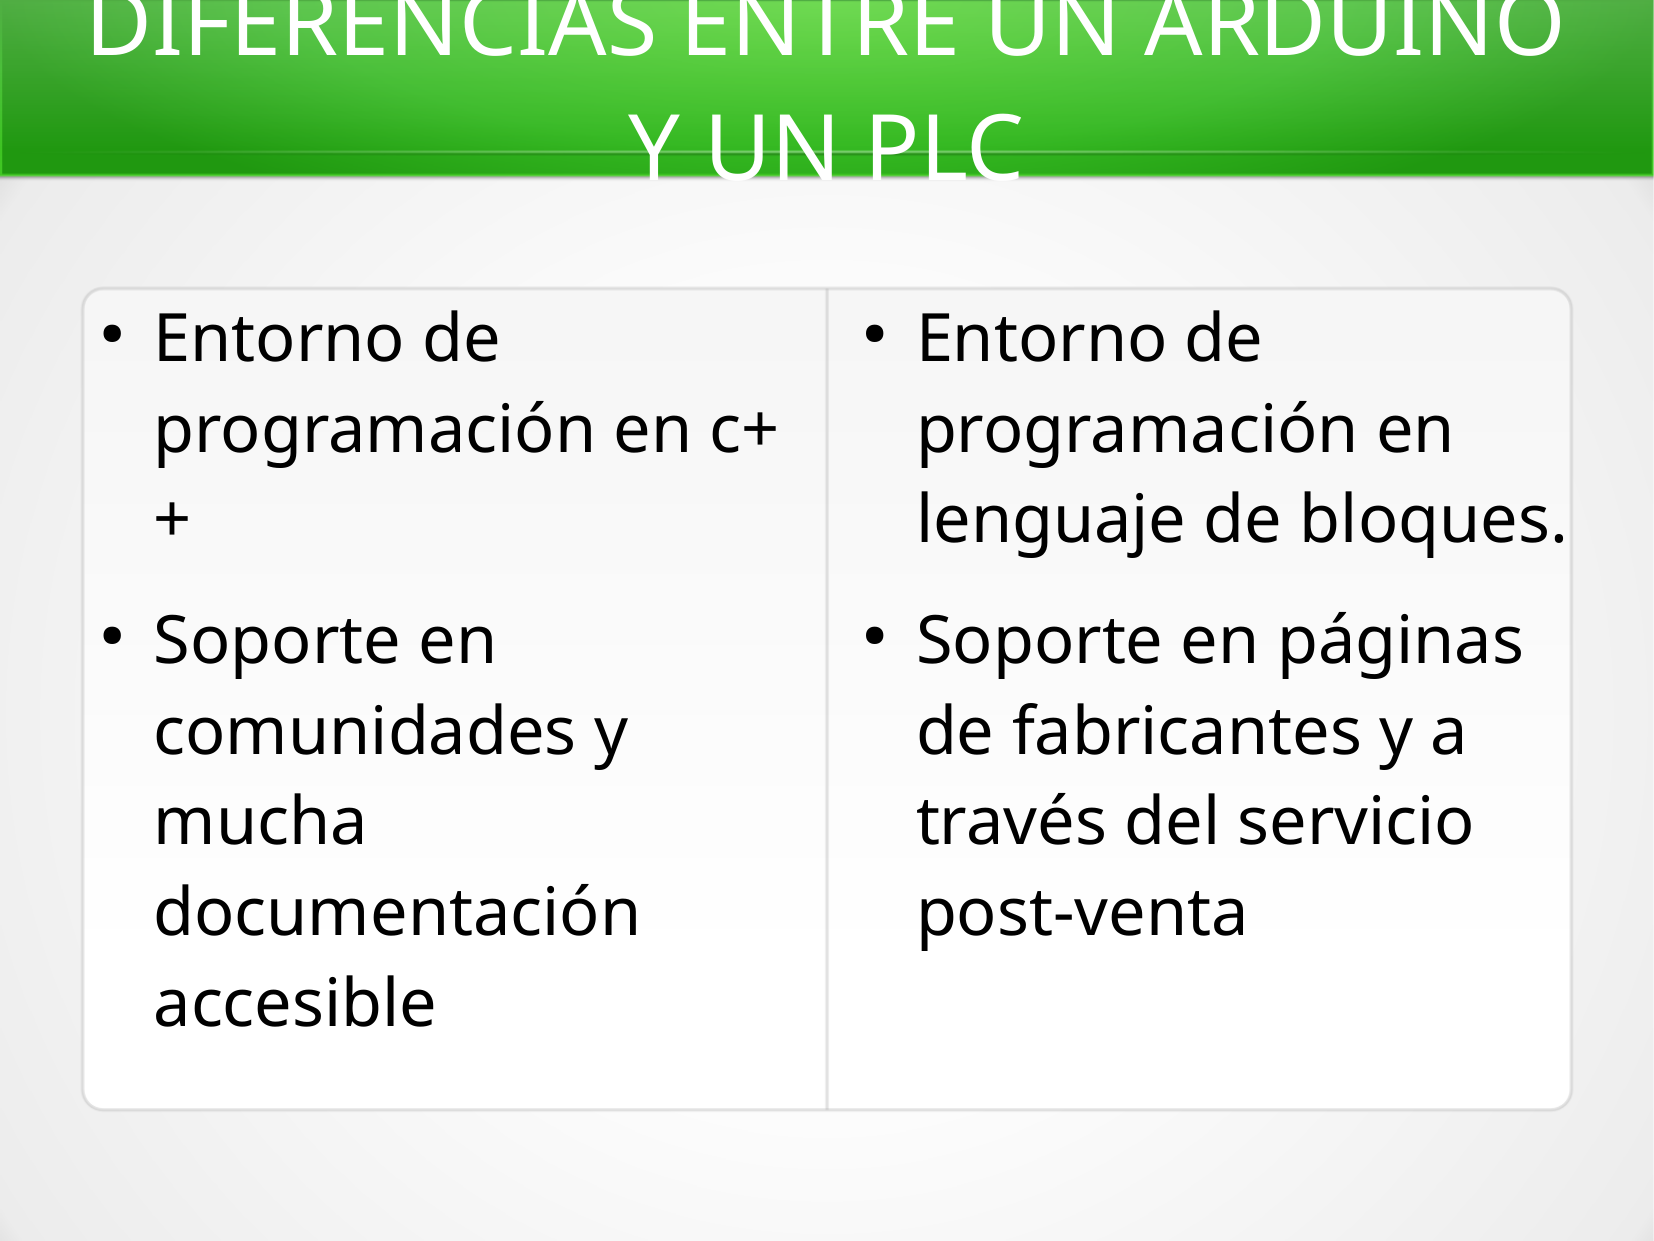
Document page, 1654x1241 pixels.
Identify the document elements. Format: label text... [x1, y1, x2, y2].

list Entorno de programación en c++ Soporte en comunidades y mucha documentación accesible [82, 290, 809, 1111]
list Entorno de programación en lenguaje de bloques. Soporte en páginas de fabricantes y a través del servicio post-venta [845, 290, 1572, 1111]
title DIFERENCIAS ENTRE UN ARDUINO Y UN PLC [82, 0, 1571, 186]
picture [0, 0, 1654, 1241]
